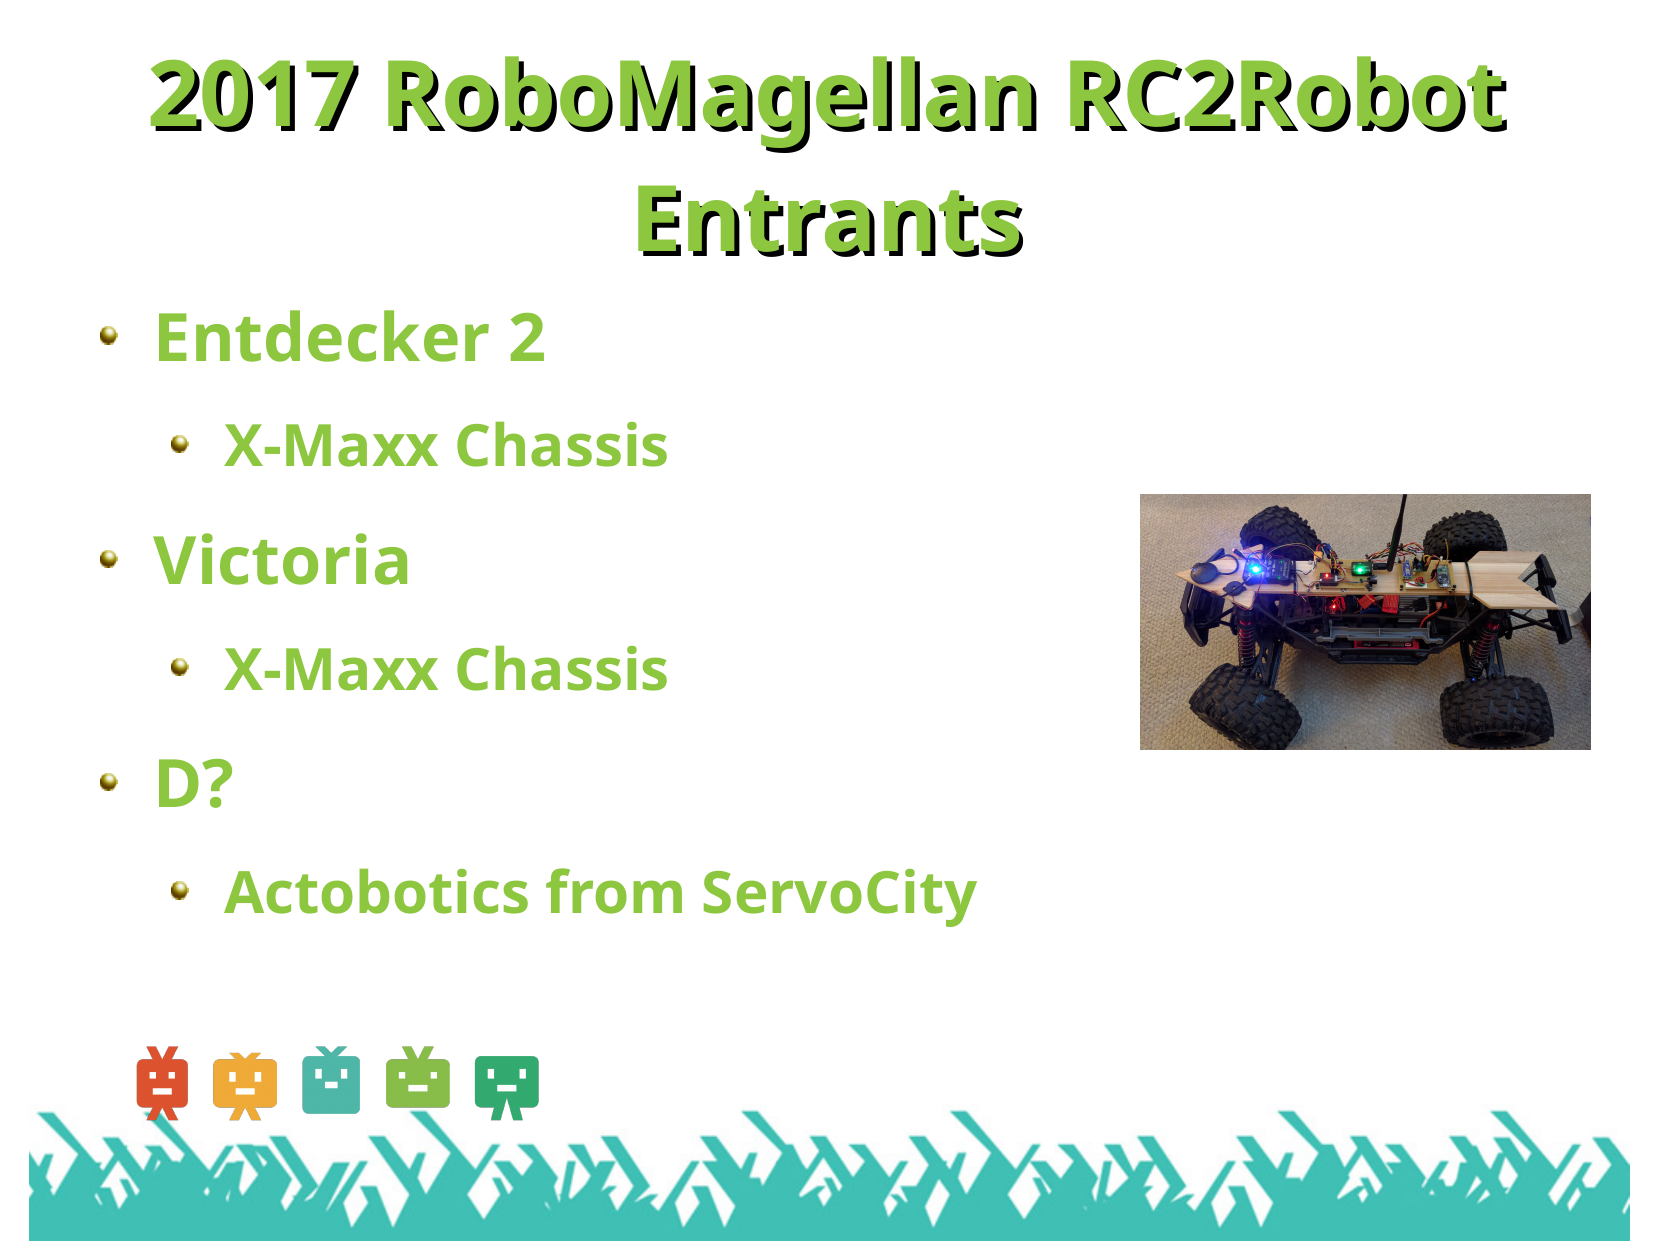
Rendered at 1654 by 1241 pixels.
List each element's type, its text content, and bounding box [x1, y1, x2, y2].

picture [1140, 494, 1591, 751]
list Entdecker 2 X-Maxx Chassis Victoria X-Maxx Chassis D? Actobotics from ServoCity [82, 290, 1571, 1010]
picture [29, 1045, 1630, 1241]
title 2017 RoboMagellan RC2Robot Entrants [82, 45, 1571, 261]
